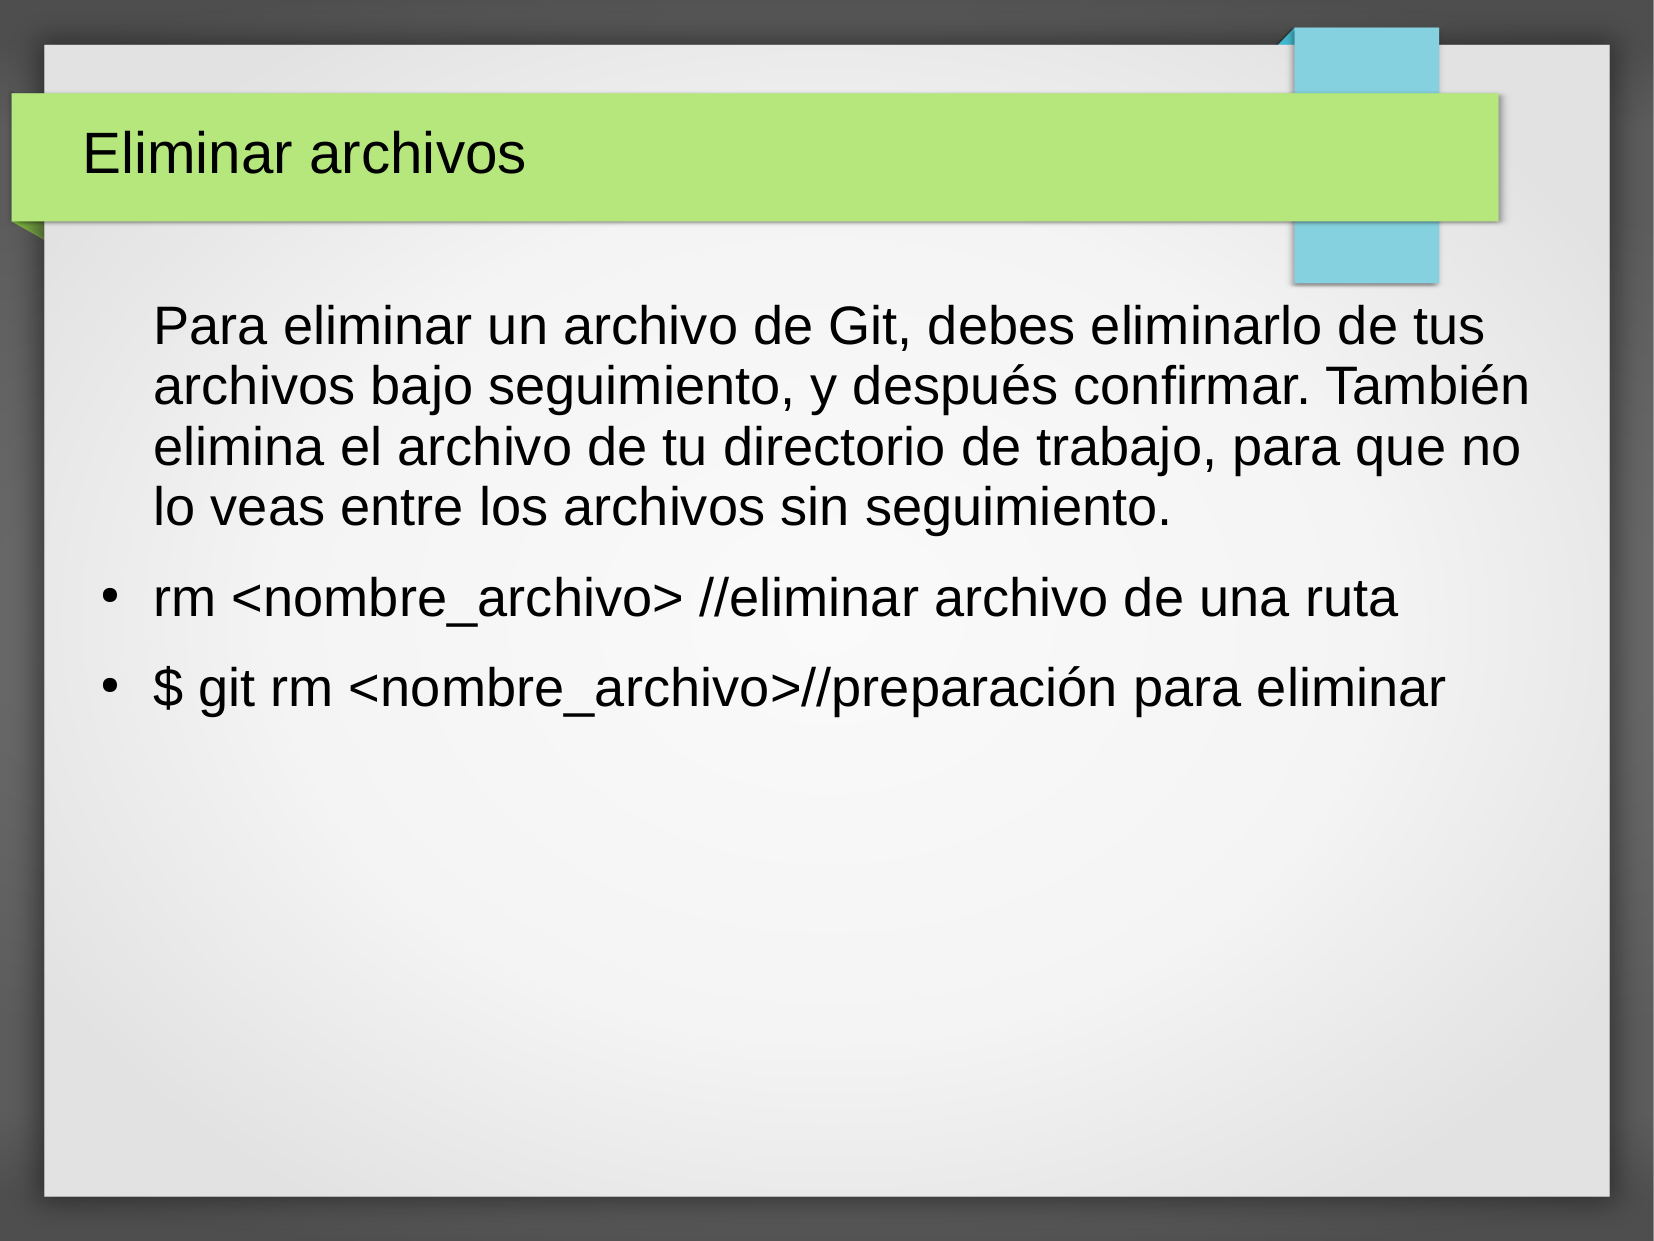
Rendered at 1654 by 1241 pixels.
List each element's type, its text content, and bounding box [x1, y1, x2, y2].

picture [0, 0, 1654, 1241]
list Para eliminar un archivo de Git, debes eliminarlo de tus archivos bajo seguimiento, y después confirmar. También elimina el archivo de tu directorio de trabajo, para que no lo veas entre los archivos sin seguimiento. rm <nombre_archivo> //eliminar archivo de una ruta $ git rm <nombre_archivo>//preparación para eliminar [82, 295, 1571, 1015]
title Eliminar archivos [82, 94, 1264, 213]
